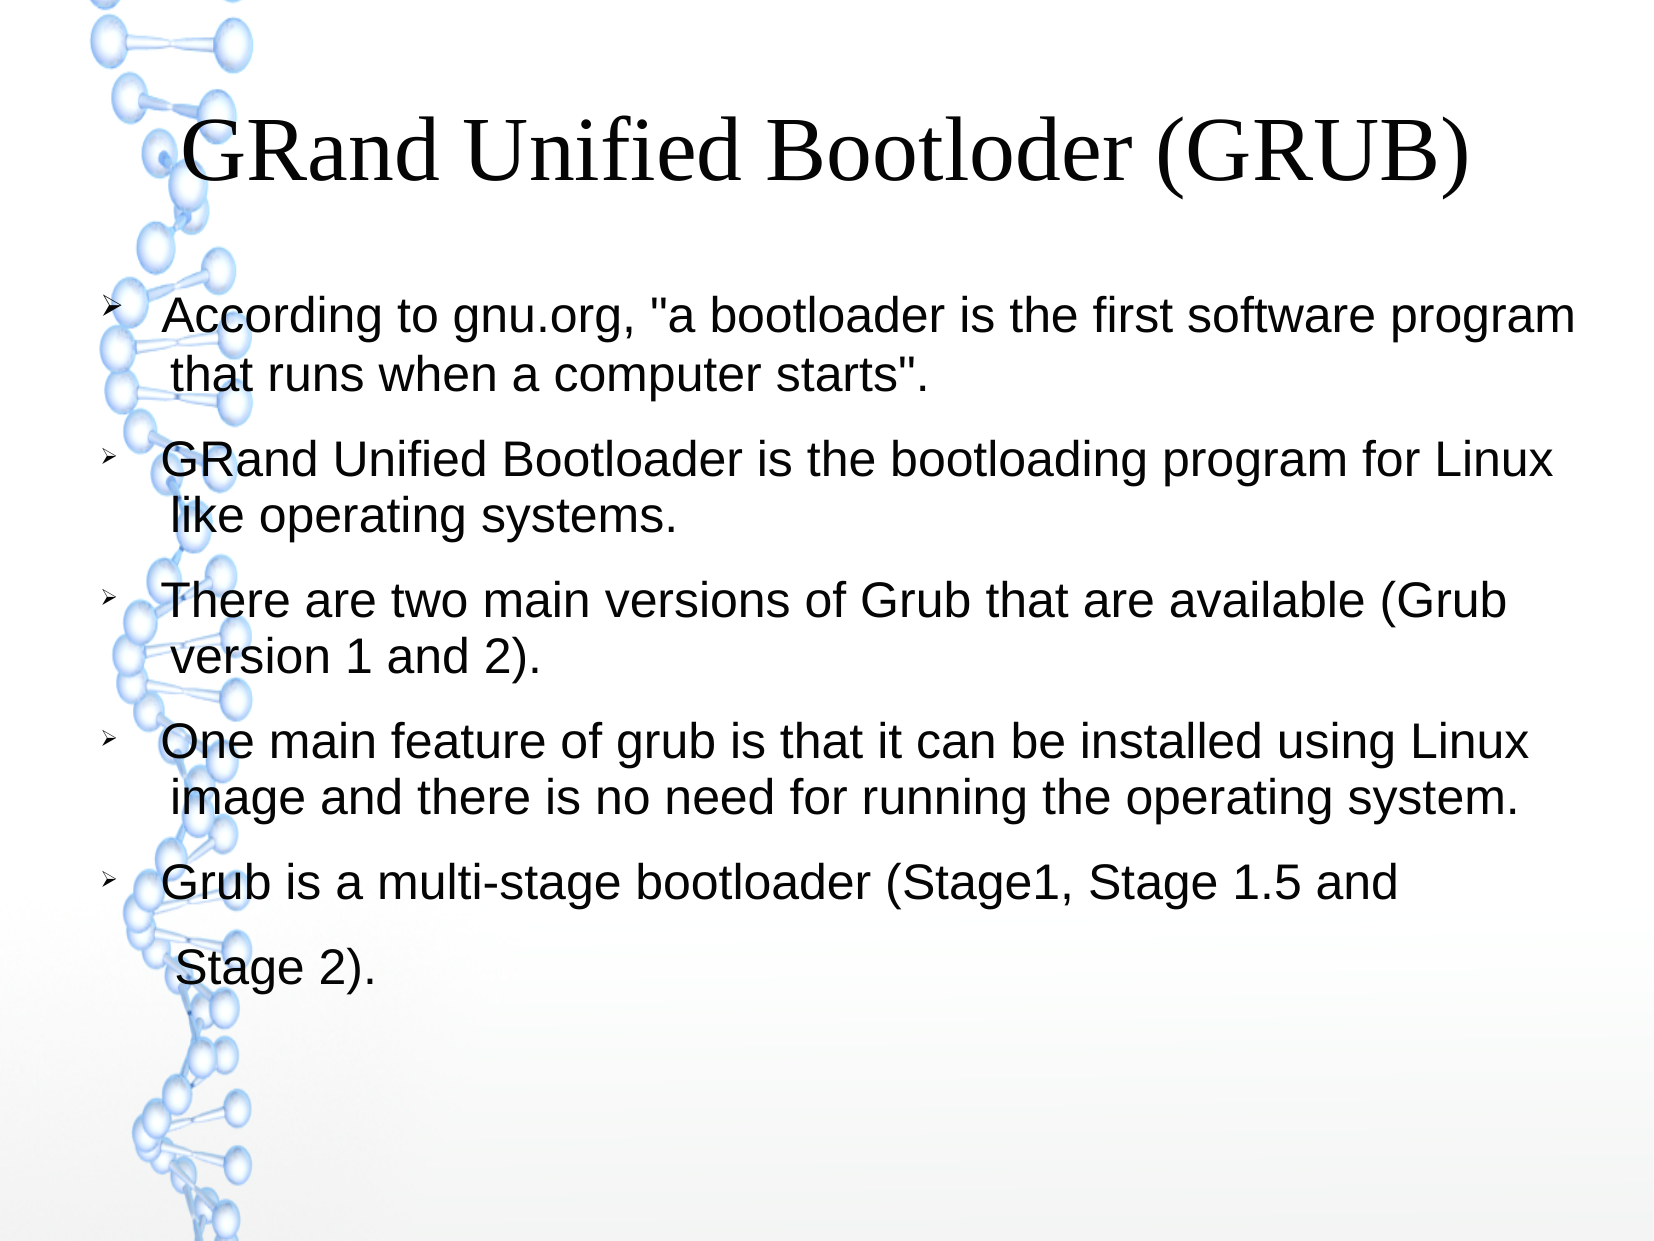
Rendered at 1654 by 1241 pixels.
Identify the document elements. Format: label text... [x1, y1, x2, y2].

list According to gnu.org, "a bootloader is the first software program that runs when a computer starts". GRand Unified Bootloader is the bootloading program for Linux like operating systems. There are two main versions of Grub that are available (Grub version 1 and 2). One main feature of grub is that it can be installed using Linux image and there is no need for running the operating system. Grub is a multi-stage bootloader (Stage1, Stage 1.5 and Stage 2). [82, 271, 1595, 1158]
picture [0, 0, 1654, 1241]
title GRand Unified Bootloder (GRUB) [59, 47, 1595, 252]
